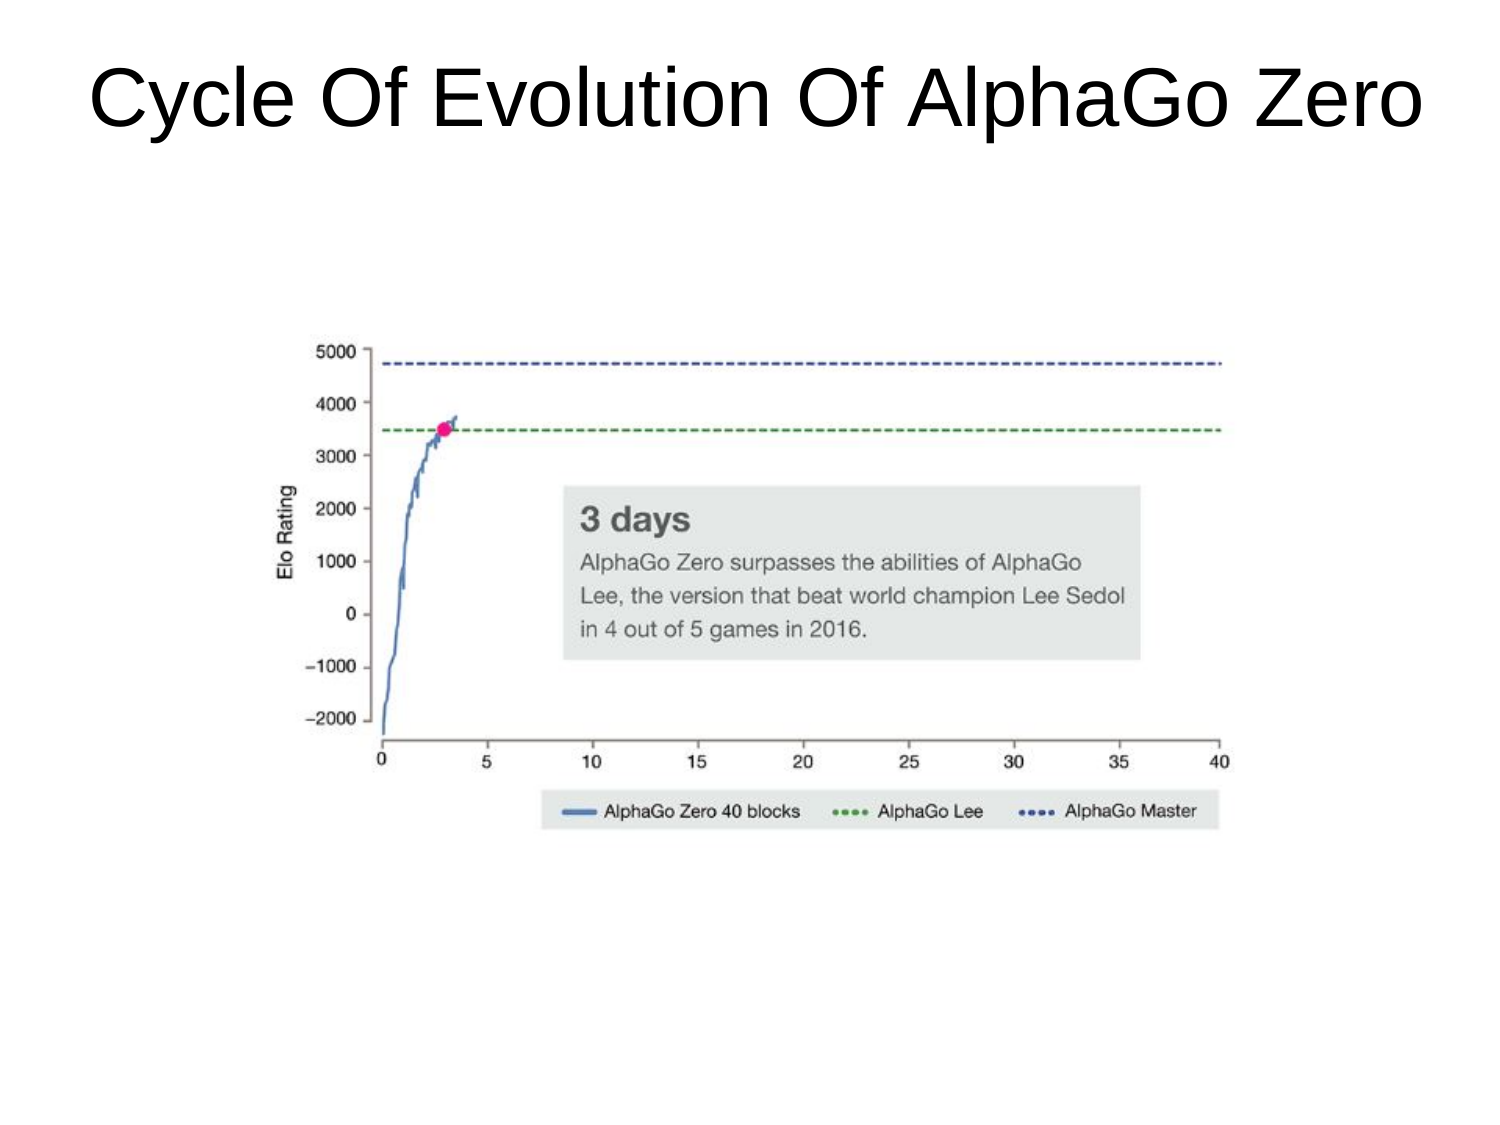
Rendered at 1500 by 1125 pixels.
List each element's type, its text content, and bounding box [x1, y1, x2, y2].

text_box Cycle Of Evolution Of AlphaGo Zero [73, 35, 1441, 151]
picture [209, 247, 1291, 876]
